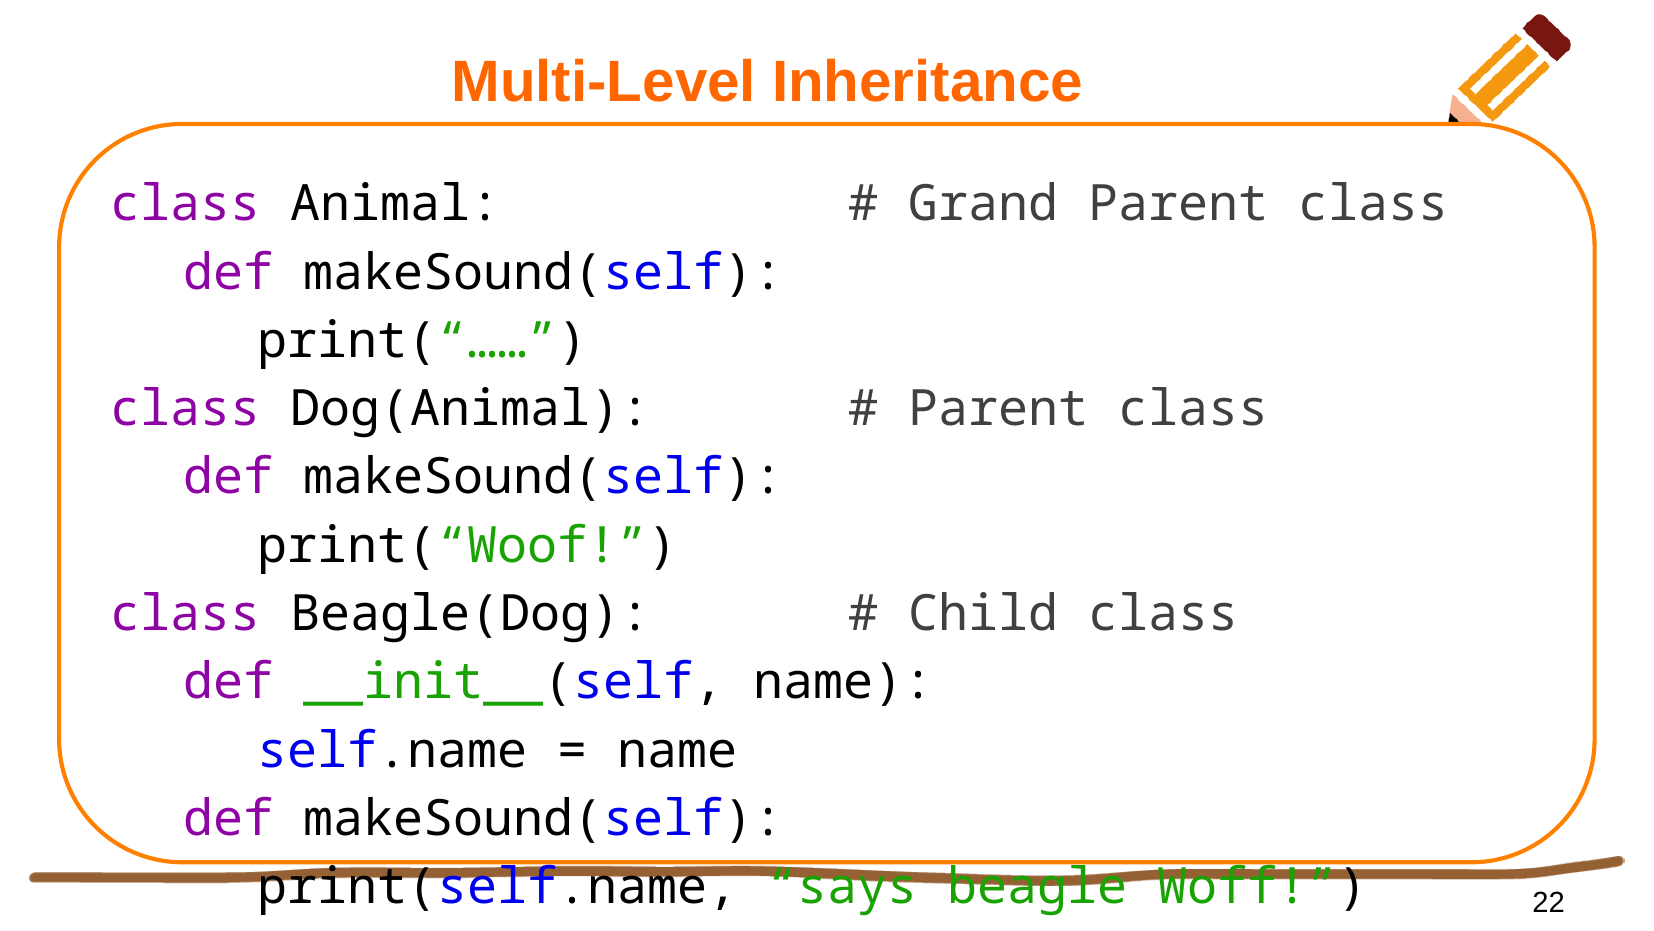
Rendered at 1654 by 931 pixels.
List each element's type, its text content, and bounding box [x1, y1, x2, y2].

picture [356, 879, 369, 886]
picture [1105, 879, 1119, 886]
picture [985, 879, 999, 886]
picture [956, 879, 969, 886]
picture [1446, 14, 1571, 133]
picture [1045, 879, 1059, 886]
picture [1195, 879, 1209, 886]
picture [475, 879, 489, 886]
picture [596, 879, 609, 886]
text_box class Animal: # Grand Parent class def makeSound(self): print(“……”) class Dog(Animal): # Parent class def makeSound(self): print(“Woof!”) class Beagle(Dog): # Child class def __init__(self, name): self.name = name def makeSound(self): print(self.name, “says beagle Woff!”) [59, 123, 1595, 863]
picture [685, 879, 699, 886]
picture [266, 879, 279, 886]
picture [664, 880, 671, 886]
title Multi-Level Inheritance [88, 29, 1447, 133]
picture [29, 856, 1625, 886]
